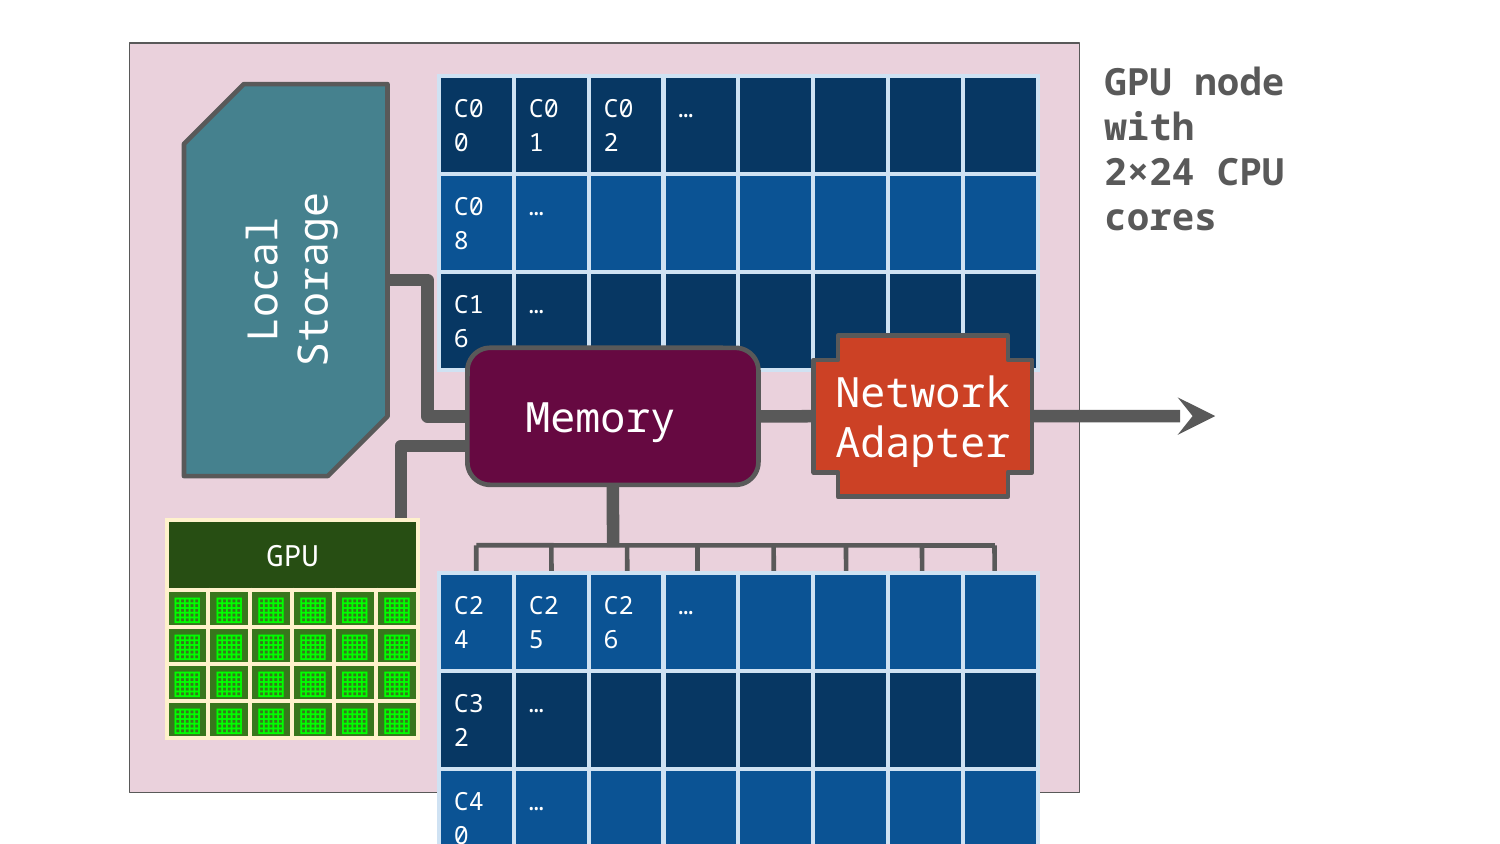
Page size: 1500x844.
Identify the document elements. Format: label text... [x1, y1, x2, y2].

table_cell ▦ [294, 703, 332, 736]
table_header C26 [591, 575, 661, 669]
table_cell [740, 673, 811, 767]
table_cell [591, 274, 661, 347]
table_cell ▦ [169, 629, 206, 662]
table_header C25 [516, 575, 587, 669]
text_box [849, 548, 919, 571]
table_header [740, 575, 811, 669]
table_cell [666, 274, 736, 347]
table_header … [666, 78, 736, 172]
table_header [815, 575, 886, 669]
text_box [700, 548, 771, 571]
table_cell ▦ [210, 666, 248, 699]
table_cell ▦ [378, 592, 416, 625]
table_cell [890, 176, 961, 270]
table_header [890, 78, 961, 172]
table_cell ▦ [378, 629, 416, 662]
table_cell [740, 274, 811, 368]
table_header C02 [591, 78, 661, 172]
table_cell ▦ [336, 703, 374, 736]
table_cell [740, 176, 811, 270]
text_box [759, 372, 813, 410]
table_cell ▦ [294, 592, 332, 625]
table_header C00 [441, 78, 512, 172]
table_cell [965, 176, 1036, 270]
table_cell [591, 771, 661, 844]
table_header [890, 575, 961, 669]
table_cell ▦ [252, 666, 290, 699]
table_cell ▦ [169, 592, 206, 625]
table_cell [815, 771, 886, 844]
table_header … [666, 575, 736, 669]
table_cell [965, 673, 1036, 767]
table_cell [815, 274, 886, 359]
table_header [740, 78, 811, 172]
table_header C01 [516, 78, 587, 172]
table_cell C40 [441, 771, 512, 844]
text_box [925, 548, 992, 571]
table_cell ▦ [210, 629, 248, 662]
table_cell ▦ [336, 629, 374, 662]
table_cell C40 [458, 832, 464, 842]
text_box [630, 548, 695, 571]
table_cell … [516, 771, 587, 844]
text_box [554, 548, 624, 571]
text_box Memory [467, 347, 759, 485]
table_header GPU [169, 522, 416, 588]
table_header [965, 575, 1036, 669]
table_cell C08 [441, 176, 512, 270]
table_cell … [516, 673, 587, 767]
table_cell ▦ [252, 703, 290, 736]
table_cell [666, 176, 736, 270]
table_cell [890, 771, 961, 844]
table_cell [666, 673, 736, 767]
table_cell [591, 176, 661, 270]
table_cell ▦ [378, 703, 416, 736]
text_box [479, 548, 549, 571]
table_cell ▦ [210, 592, 248, 625]
table_cell … [516, 176, 587, 270]
text_box [129, 42, 1080, 793]
table_cell [815, 176, 886, 270]
table_cell ▦ [252, 629, 290, 662]
table_cell ▦ [294, 629, 332, 662]
table_cell ▦ [169, 666, 206, 699]
table_header [815, 78, 886, 172]
table_cell [965, 771, 1036, 844]
table_cell [815, 673, 886, 767]
table_cell [740, 771, 811, 844]
table_cell [890, 673, 961, 767]
table_cell ▦ [294, 666, 332, 699]
table_cell ▦ [210, 703, 248, 736]
table_cell [890, 274, 961, 335]
table_cell [965, 274, 1036, 368]
table_cell … [516, 274, 587, 347]
table_cell [591, 673, 661, 767]
table_cell [666, 771, 736, 844]
table_cell ▦ [378, 666, 416, 699]
table_cell C32 [441, 673, 512, 767]
text_box Network Adapter [813, 335, 1033, 497]
table_cell C16 [441, 274, 512, 368]
table_cell ▦ [169, 703, 206, 736]
text_box Local Storage [183, 84, 388, 477]
table_cell ▦ [252, 592, 290, 625]
text_box [776, 548, 843, 571]
table_cell ▦ [336, 666, 374, 699]
table_cell ▦ [336, 592, 374, 625]
table_header [965, 78, 1036, 172]
text_box GPU node with 2×24 CPU cores [1089, 42, 1317, 333]
text_box [620, 423, 1080, 793]
table_header C24 [441, 575, 512, 669]
